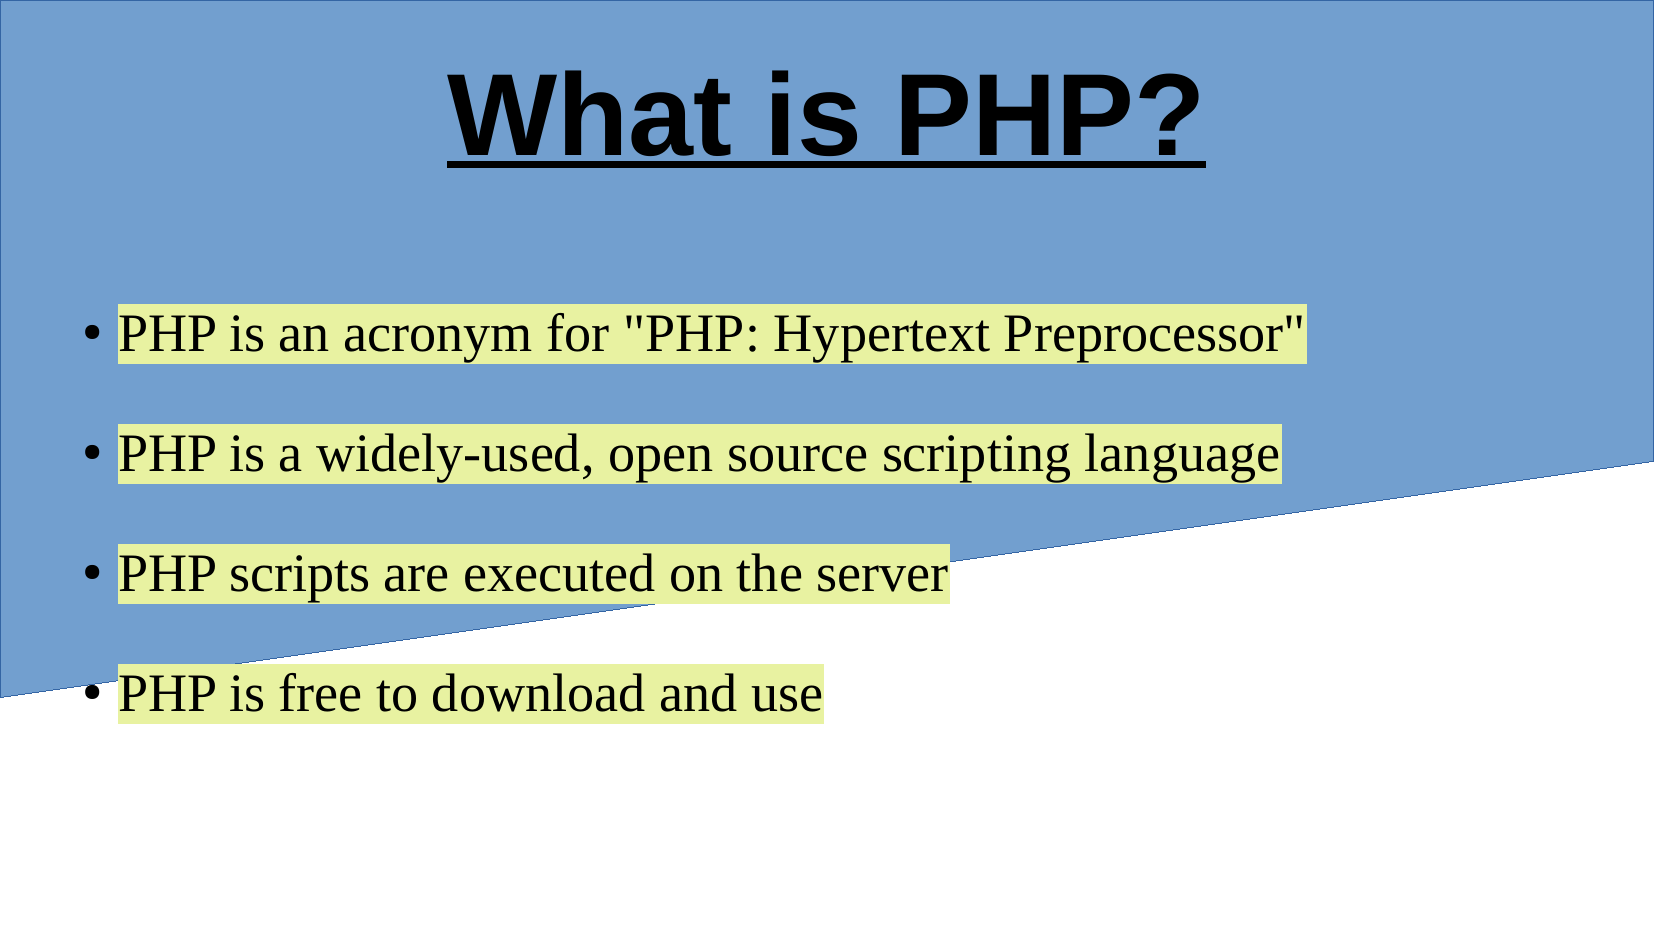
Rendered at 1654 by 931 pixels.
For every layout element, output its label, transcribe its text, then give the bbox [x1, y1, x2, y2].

title What is PHP? [82, 49, 1571, 181]
subtitle PHP is an acronym for "PHP: Hypertext Preprocessor" PHP is a widely-used, open source scripting language PHP scripts are executed on the server PHP is free to download and use [82, 281, 1571, 821]
